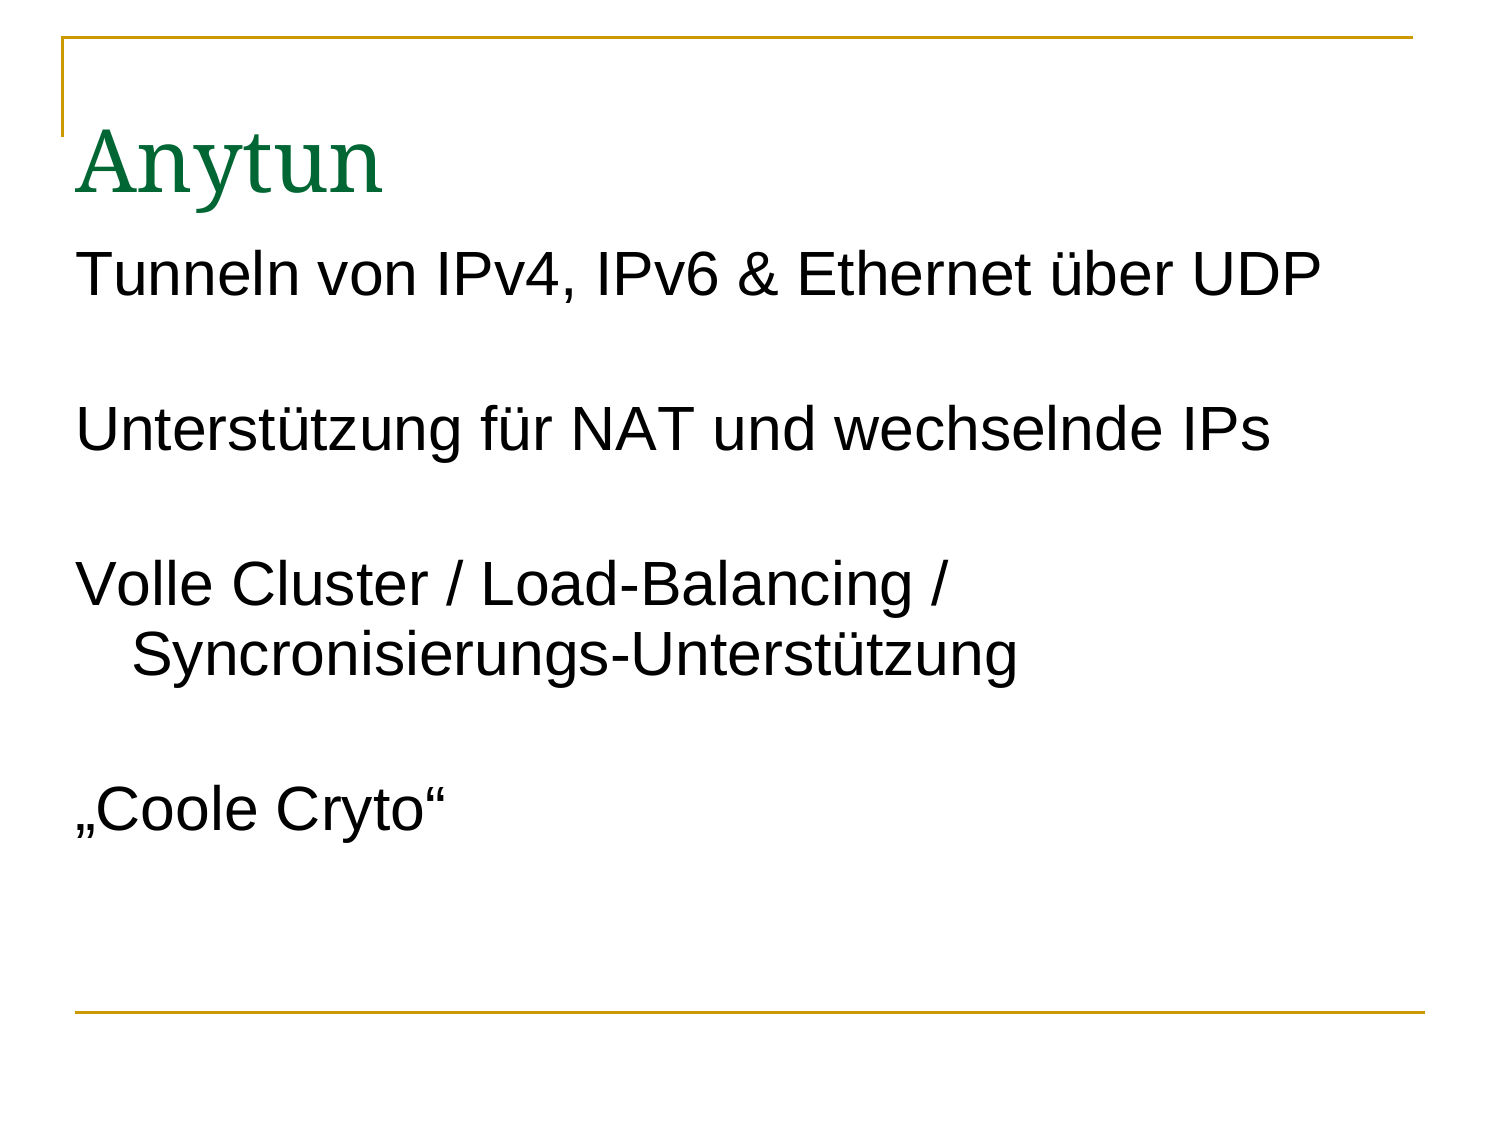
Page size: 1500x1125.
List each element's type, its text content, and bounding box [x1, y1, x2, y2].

list Tunneln von IPv4, IPv6 & Ethernet über UDP Unterstützung für NAT und wechselnde IPs Volle Cluster / Load-Balancing / Syncronisierungs-Unterstützung „Coole Cryto“ [75, 238, 1426, 1014]
title Anytun [75, 52, 1426, 238]
